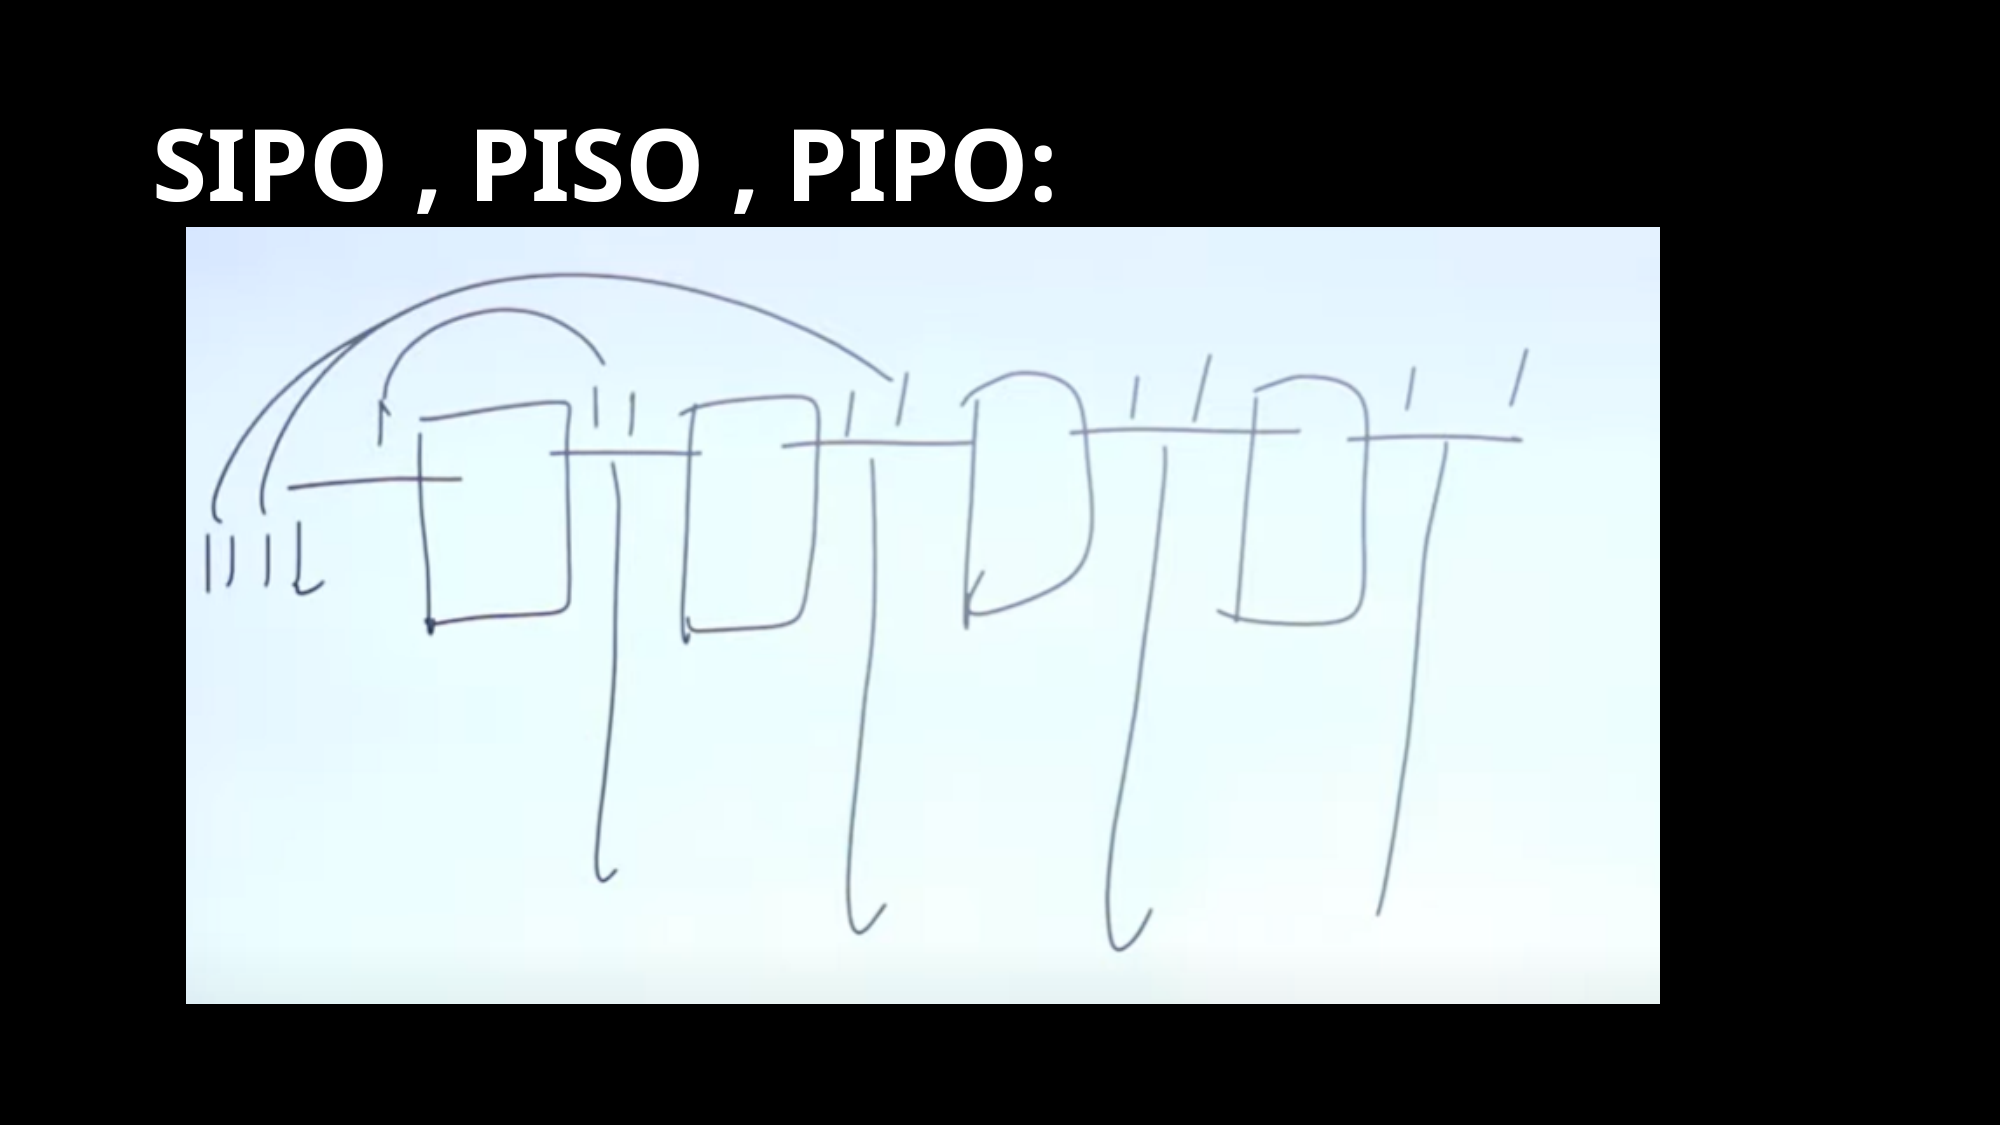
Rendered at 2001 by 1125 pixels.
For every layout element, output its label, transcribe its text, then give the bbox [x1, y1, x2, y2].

title SIPO , PISO , PIPO: [137, 59, 1863, 278]
picture [186, 227, 1660, 1005]
